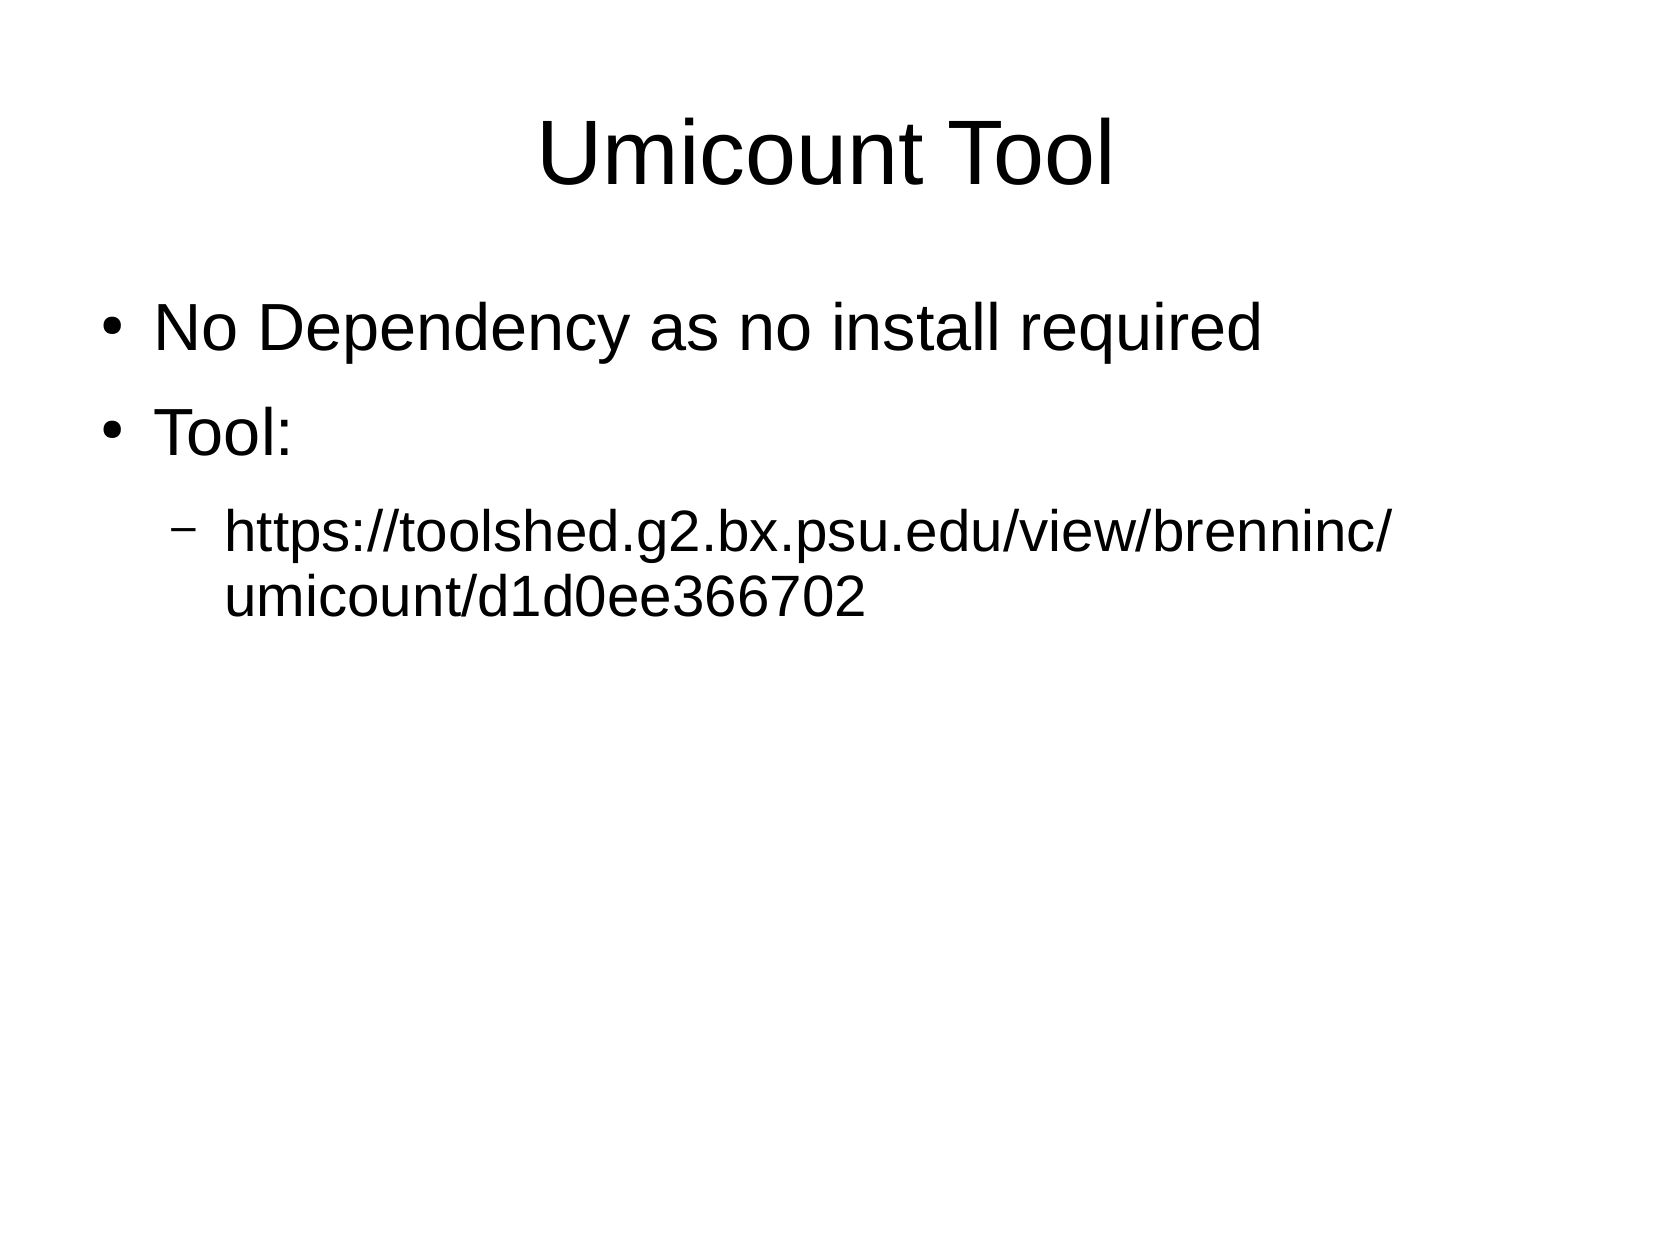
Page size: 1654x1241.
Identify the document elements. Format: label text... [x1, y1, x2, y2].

title Umicount Tool [82, 49, 1571, 257]
list No Dependency as no install required Tool: https://toolshed.g2.bx.psu.edu/view/brenninc/umicount/d1d0ee366702 [82, 290, 1571, 1010]
